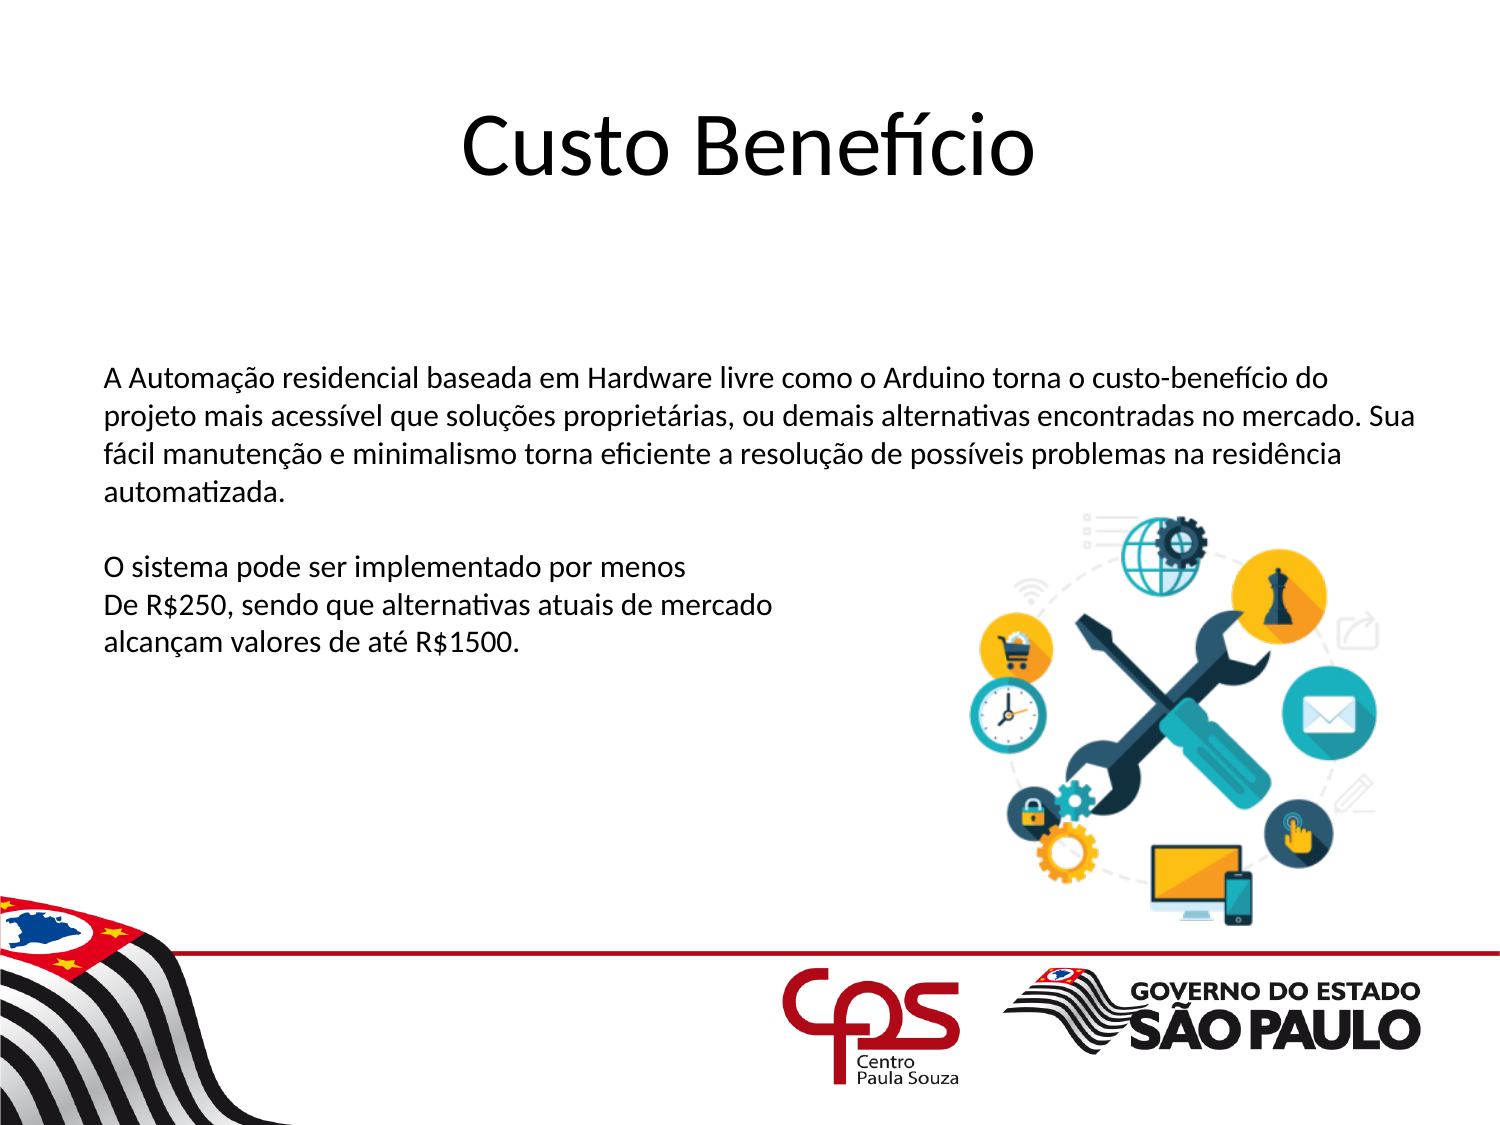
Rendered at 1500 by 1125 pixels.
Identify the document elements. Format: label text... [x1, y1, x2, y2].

text_box A Automação residencial baseada em Hardware livre como o Arduino torna o custo-benefício do projeto mais acessível que soluções proprietárias, ou demais alternativas encontradas no mercado. Sua fácil manutenção e minimalismo torna eficiente a resolução de possíveis problemas na residência automatizada. O sistema pode ser implementado por menos De R$250, sendo que alternativas atuais de mercado alcançam valores de até R$1500. [88, 349, 1439, 668]
title Custo Benefício [75, 45, 1425, 233]
picture [0, 448, 1500, 1125]
